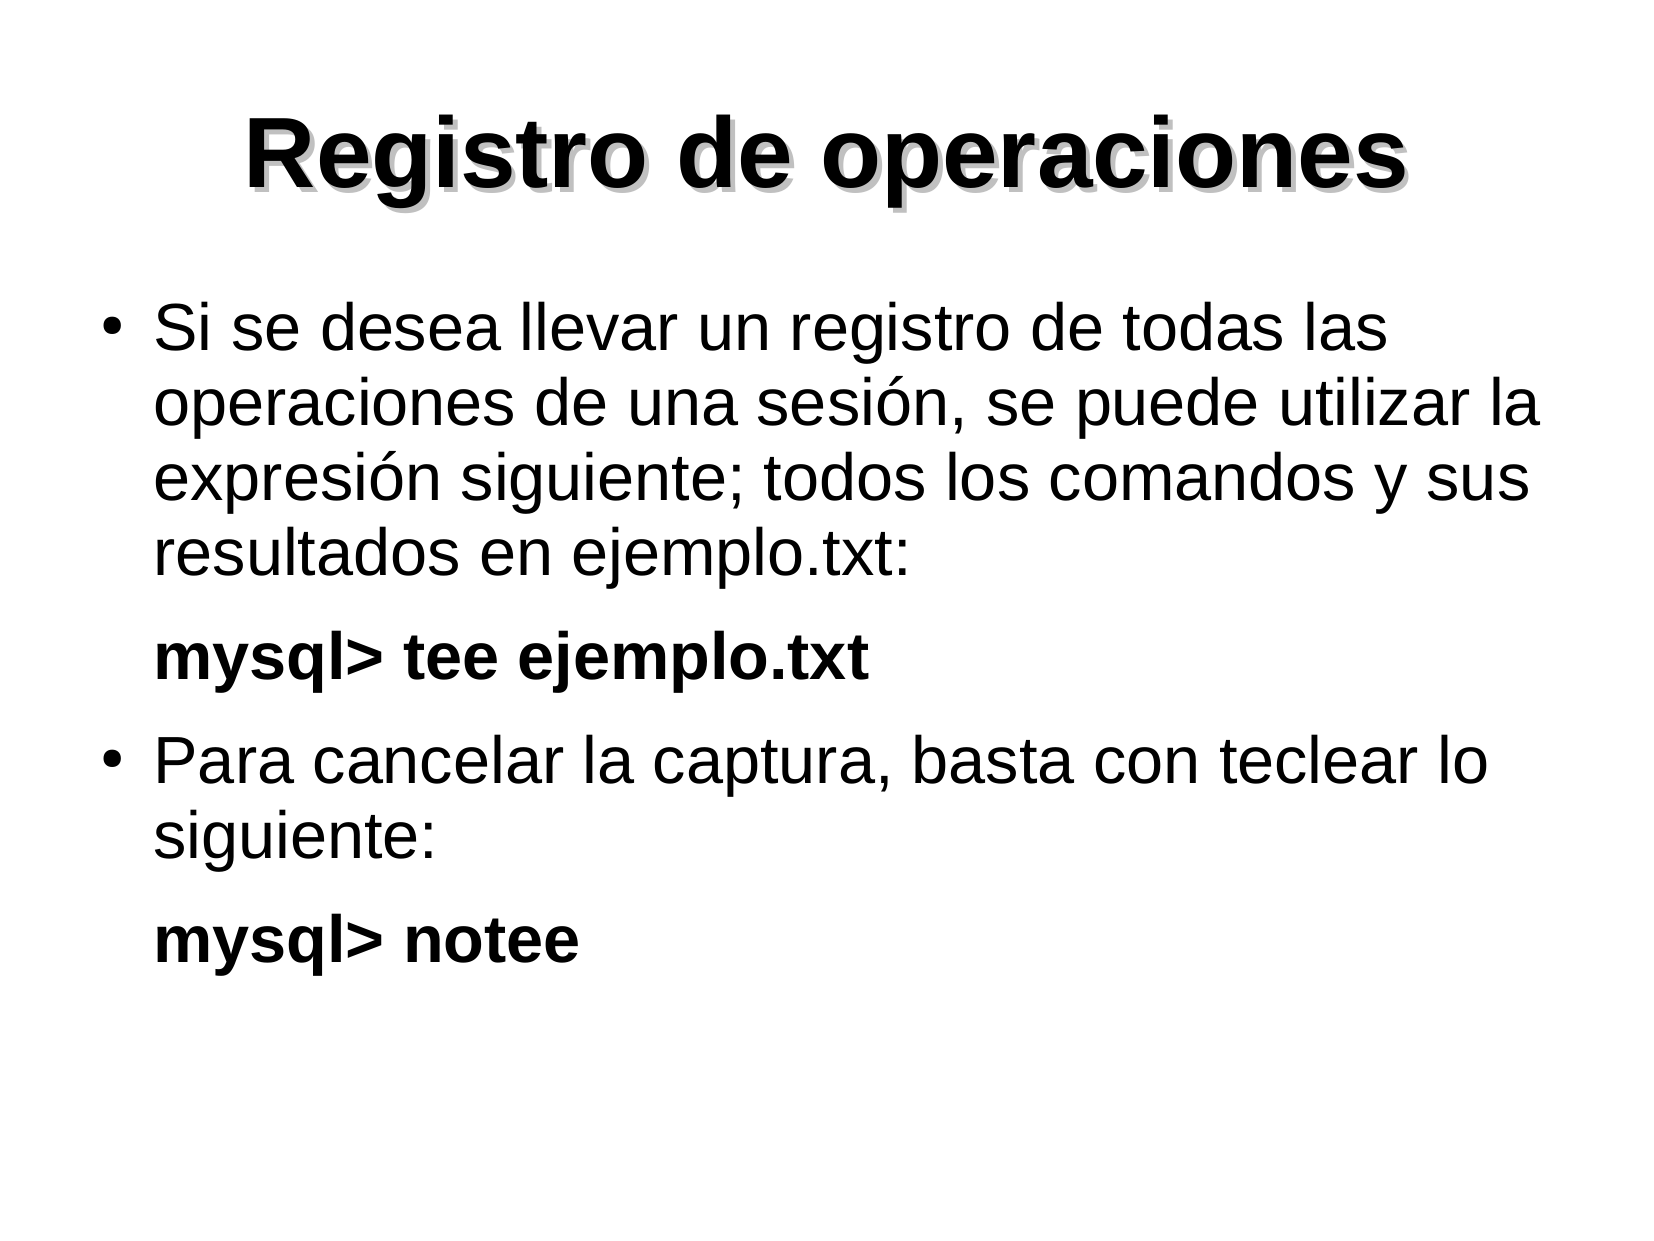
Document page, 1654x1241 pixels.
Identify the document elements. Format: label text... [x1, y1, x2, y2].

list Si se desea llevar un registro de todas las operaciones de una sesión, se puede utilizar la expresión siguiente; todos los comandos y sus resultados en ejemplo.txt: mysql> tee ejemplo.txt Para cancelar la captura, basta con teclear lo siguiente: mysql> notee [82, 290, 1571, 1010]
title Registro de operaciones [82, 49, 1571, 257]
